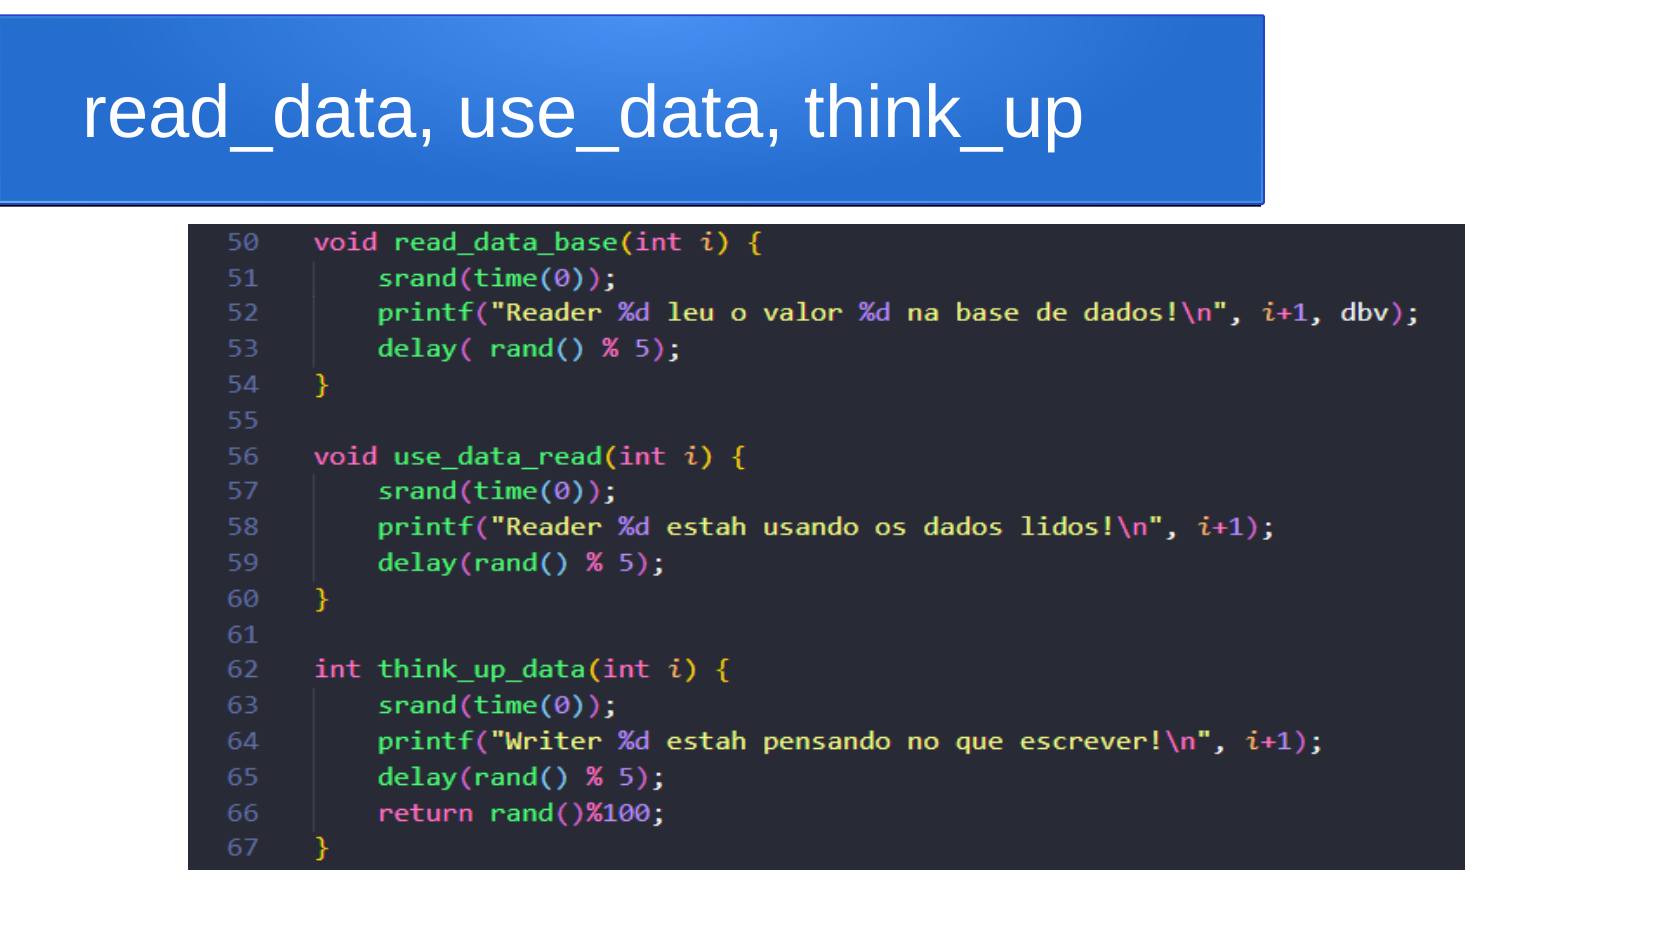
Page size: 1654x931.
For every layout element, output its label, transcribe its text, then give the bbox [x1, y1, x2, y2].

title read_data, use_data, think_up [82, 35, 1235, 189]
picture [188, 224, 1465, 870]
